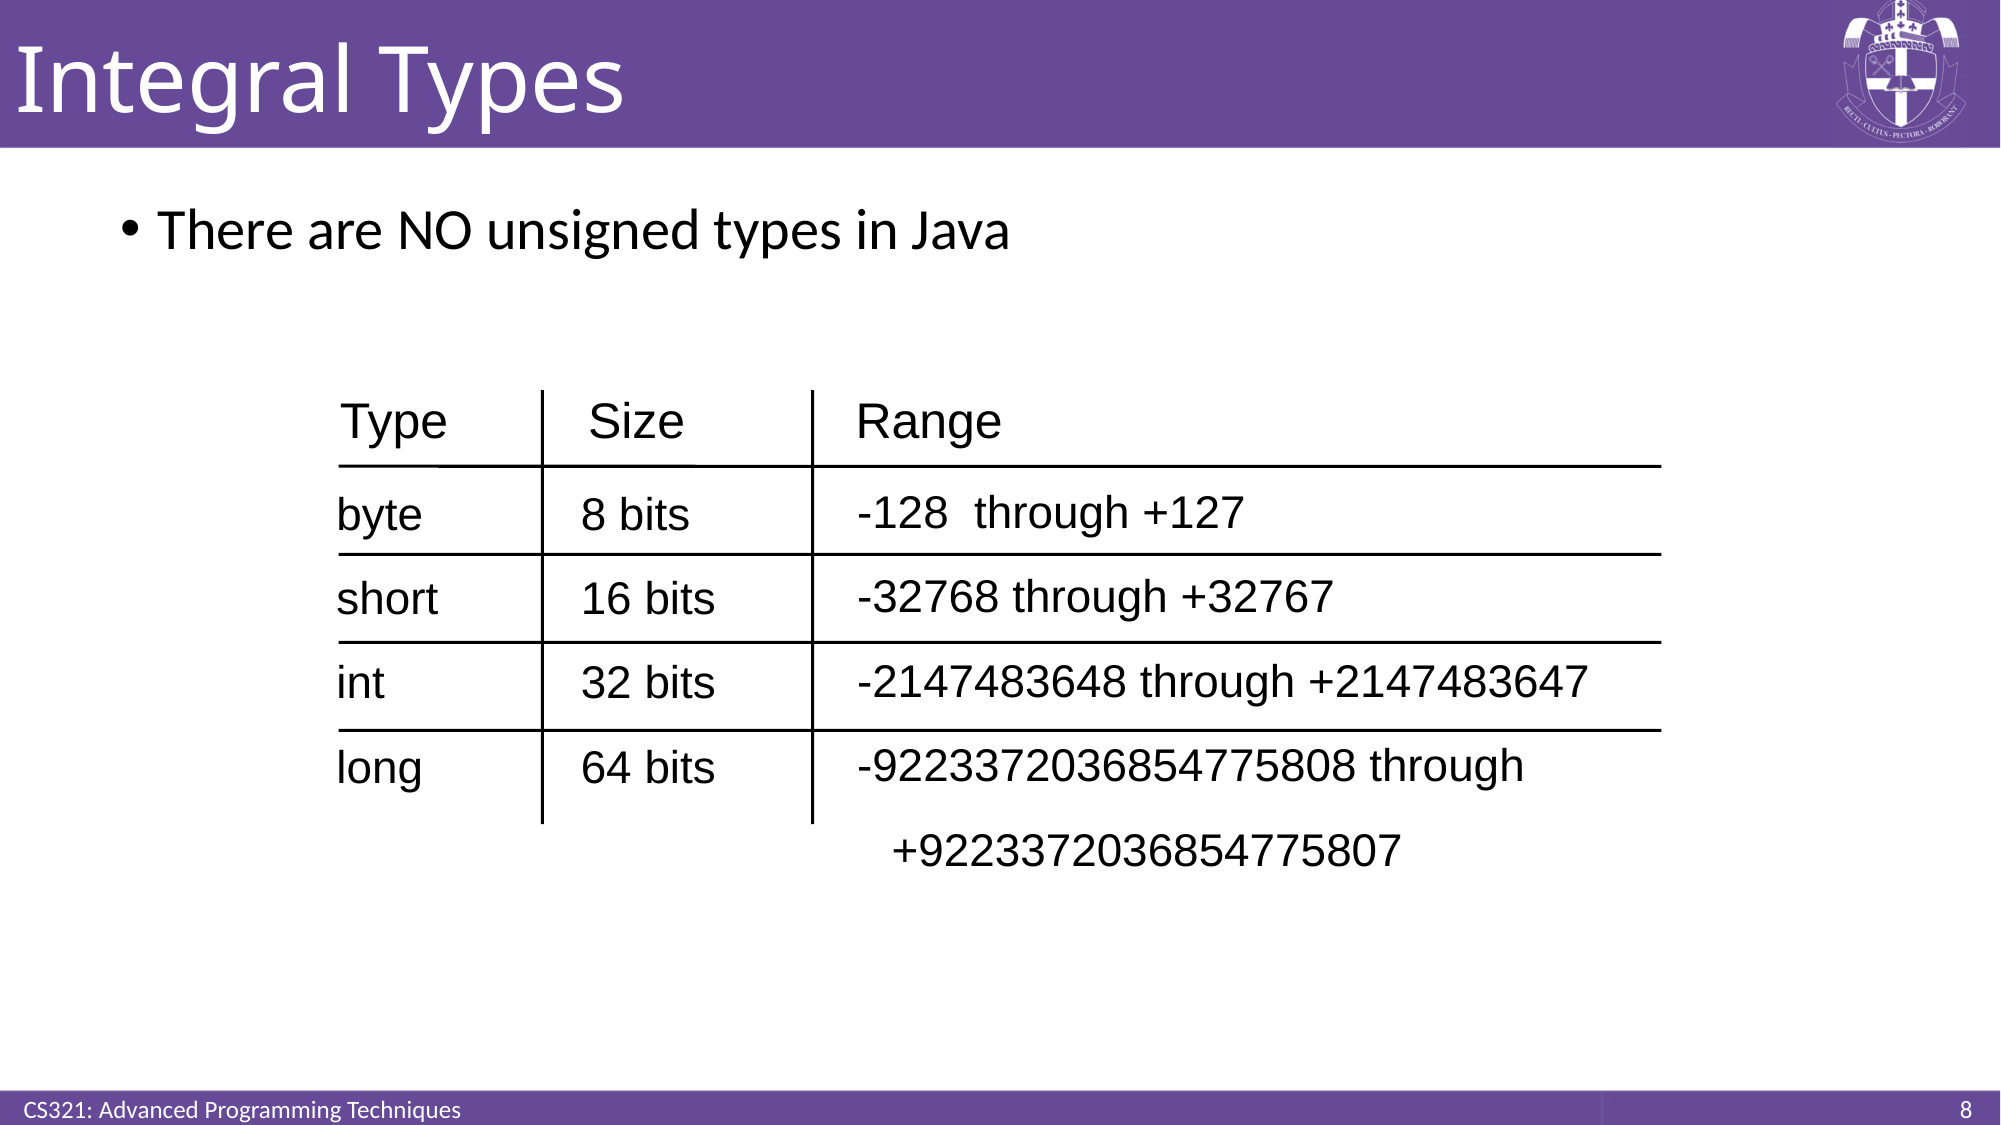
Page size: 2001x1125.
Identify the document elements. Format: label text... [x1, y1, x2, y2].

text_box 8 bits 16 bits 32 bits 64 bits [580, 732, 786, 793]
text_box Range [855, 388, 1072, 449]
picture [0, 0, 2001, 1125]
text_box -128 through +127 -32768 through +32767 -2147483648 through +2147483647 -9223372036854775808 through +9223372036854775807 [857, 482, 1672, 876]
slide_number <number> [1862, 1078, 1994, 1125]
list There are NO unsigned types in Java [105, 191, 1831, 906]
text_box byte short int long [336, 484, 508, 793]
text_box Size [588, 388, 755, 449]
text_box 8 bits 16 bits 32 bits 64 bits [580, 556, 786, 640]
text_box Type [339, 388, 518, 449]
title Integral Types [0, 0, 1725, 192]
text_box 8 bits 16 bits 32 bits 64 bits [580, 484, 786, 552]
text_box 8 bits 16 bits 32 bits 64 bits [580, 644, 786, 728]
